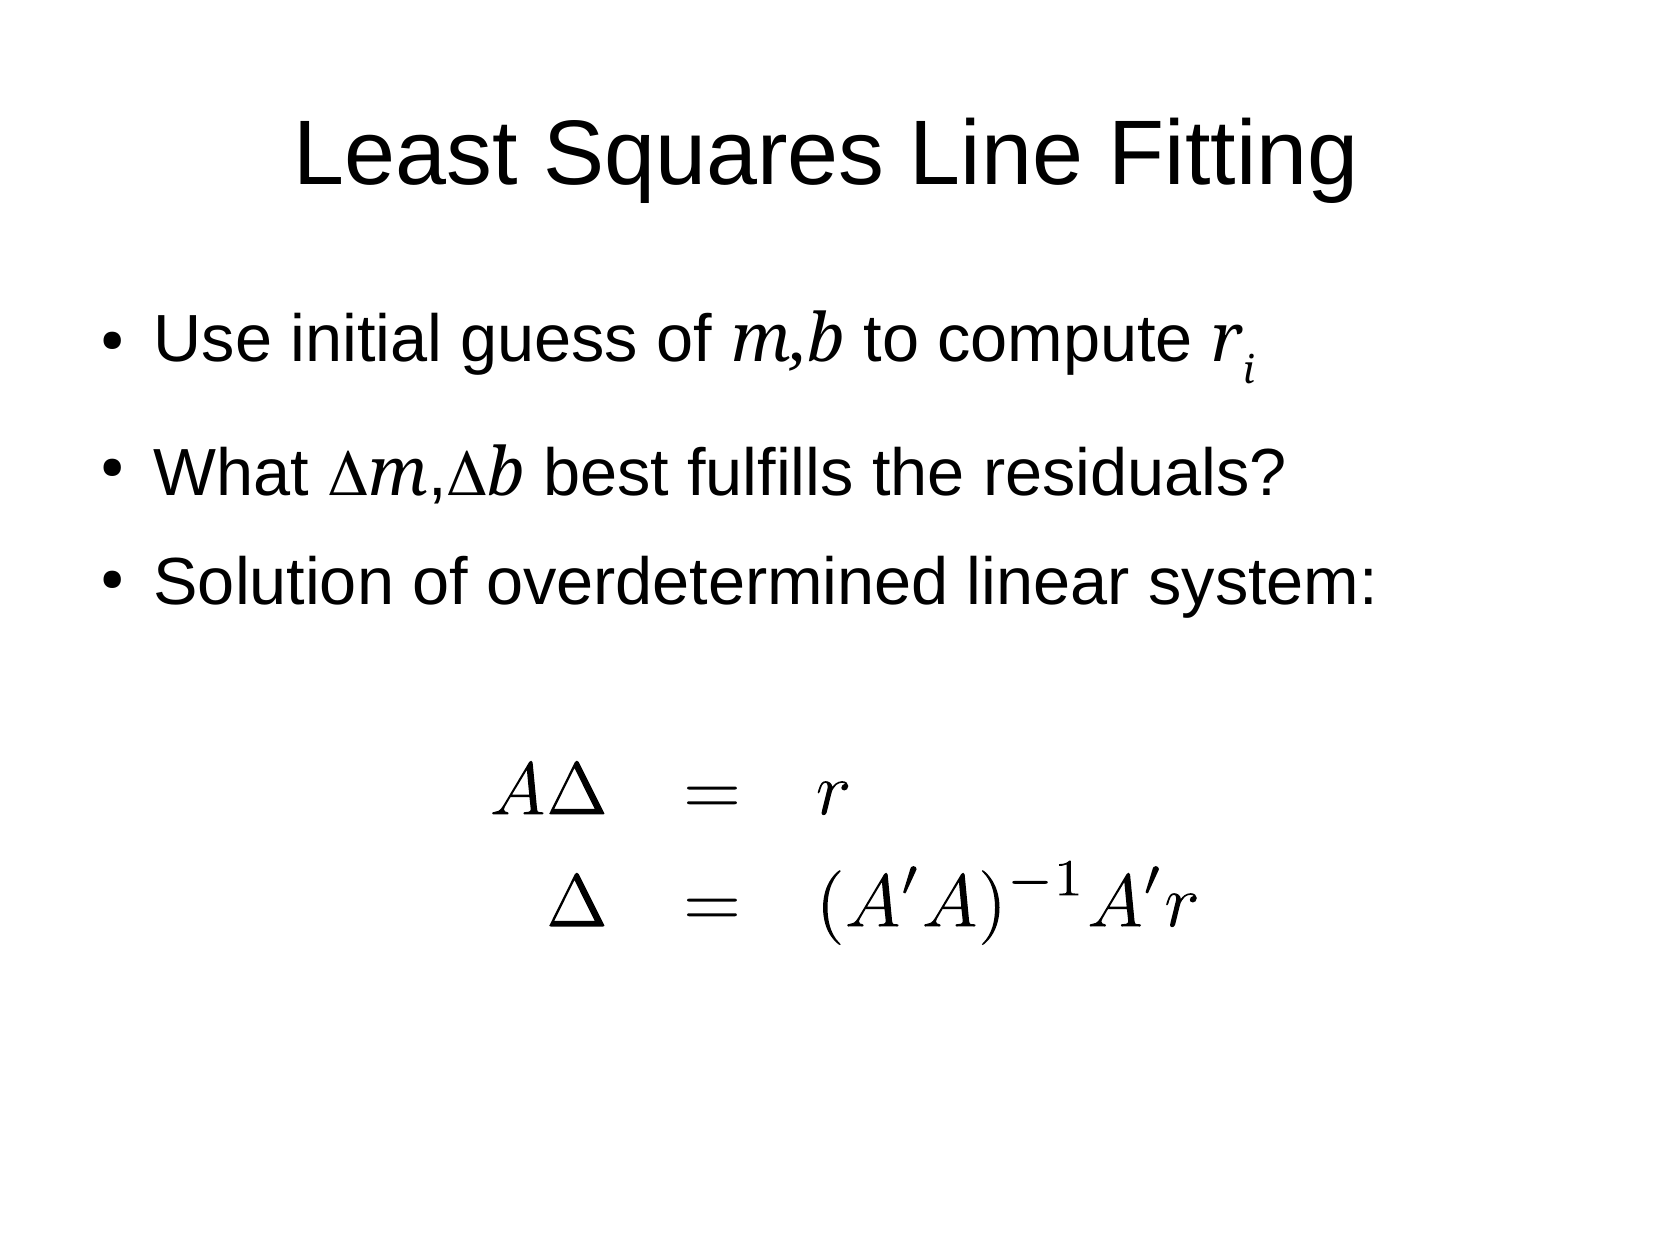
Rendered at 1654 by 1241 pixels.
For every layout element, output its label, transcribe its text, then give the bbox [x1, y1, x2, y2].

list Use initial guess of m,b to compute ri What Dm,Db best fulfills the residuals? Solution of overdetermined linear system: [82, 290, 1571, 1010]
text_box [489, 760, 1201, 946]
title Least Squares Line Fitting [82, 49, 1571, 257]
